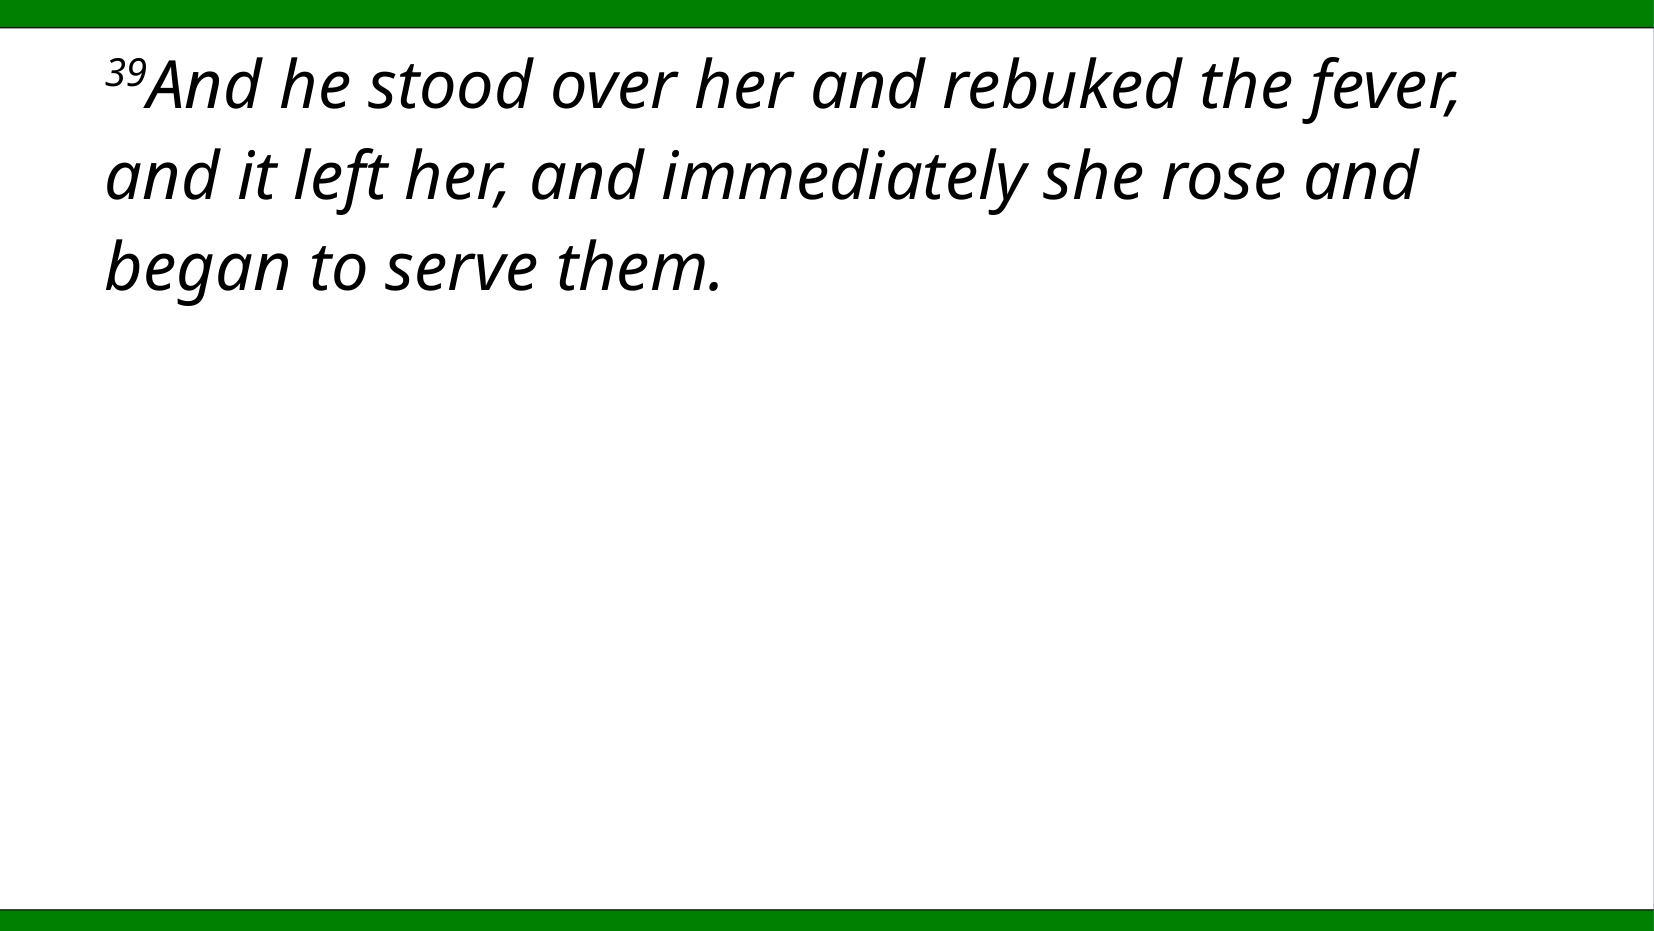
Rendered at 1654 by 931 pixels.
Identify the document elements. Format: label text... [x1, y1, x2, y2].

text_box 39And he stood over her and rebuked the fever, and it left her, and immediately she rose and began to serve them. [90, 30, 1561, 312]
picture [0, 0, 1654, 931]
